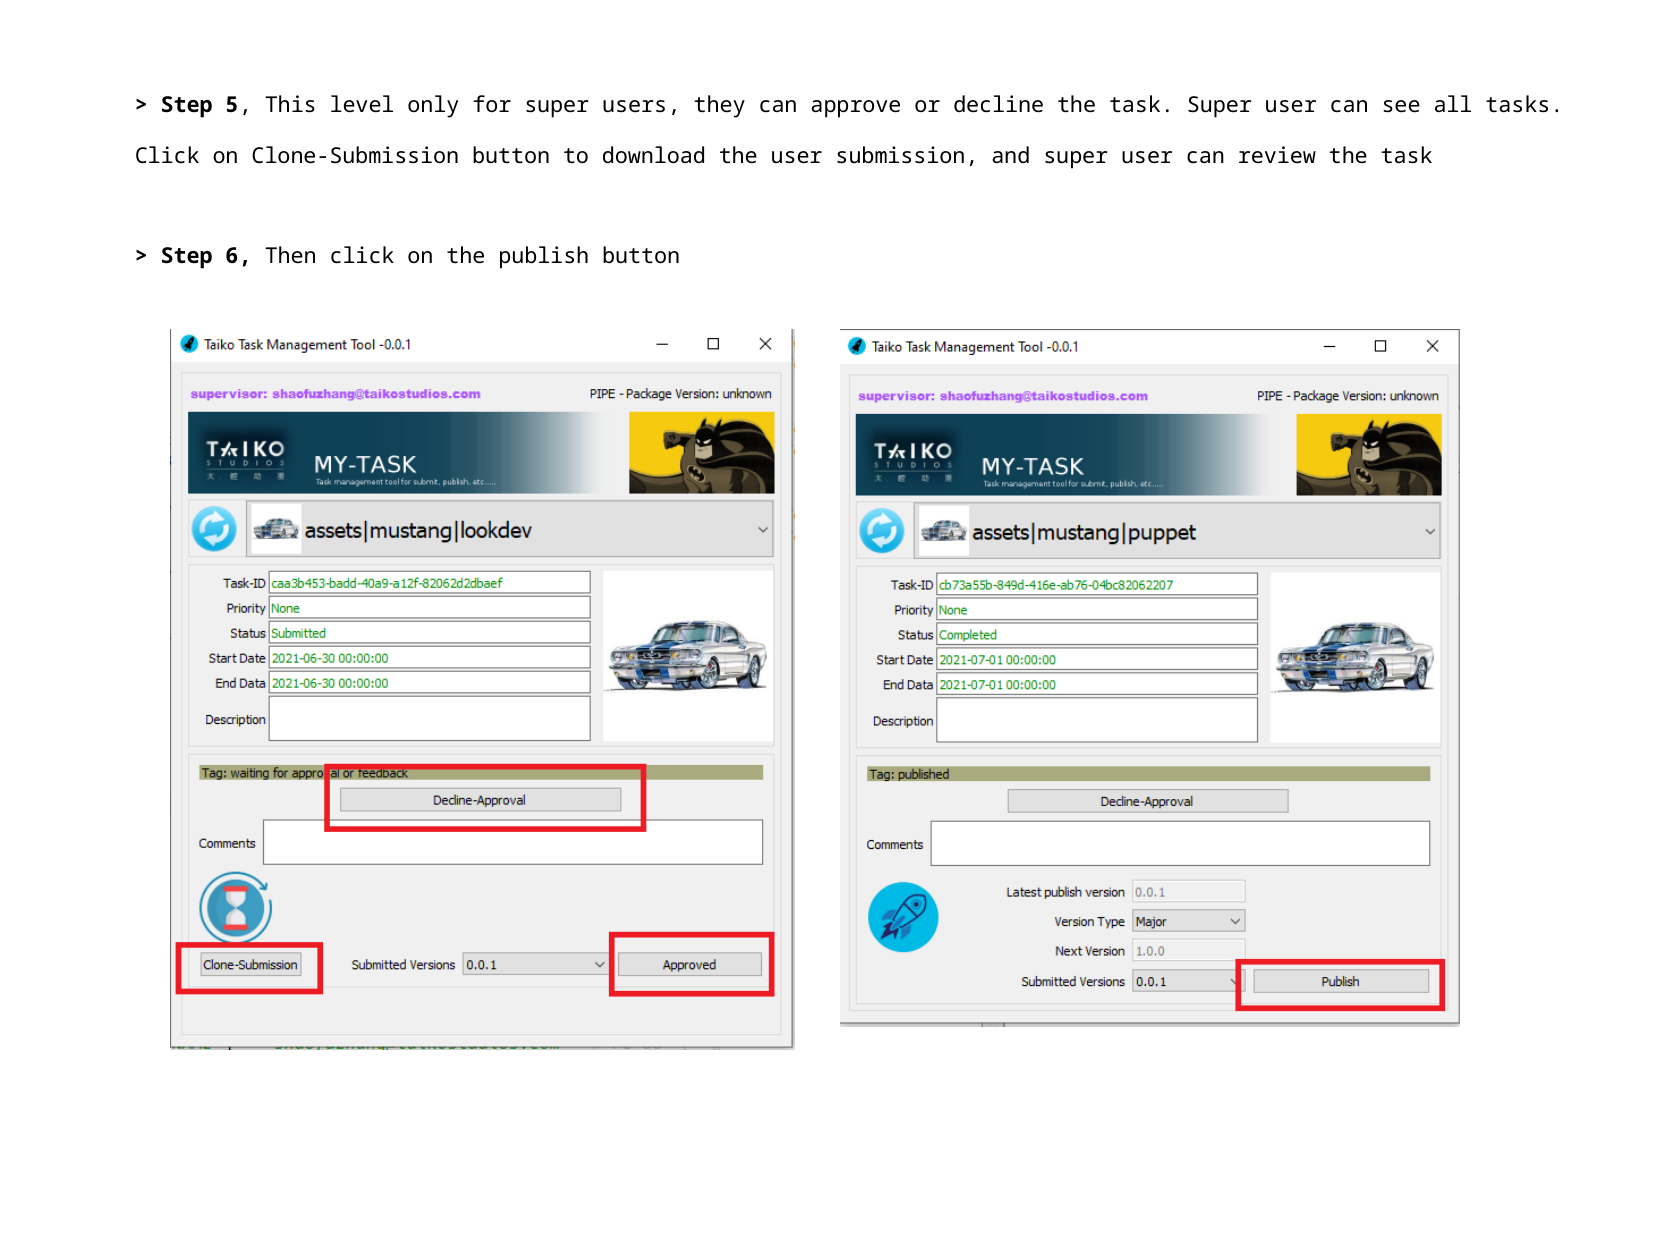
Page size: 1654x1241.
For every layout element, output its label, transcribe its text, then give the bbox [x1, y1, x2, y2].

text_box > Step 5, This level only for super users, they can approve or decline the task. Super user can see all tasks. Click on Clone-Submission button to download the user submission, and super user can review the task > Step 6, Then click on the publish button [120, 67, 1621, 231]
picture [170, 329, 796, 1050]
picture [840, 329, 1461, 1027]
